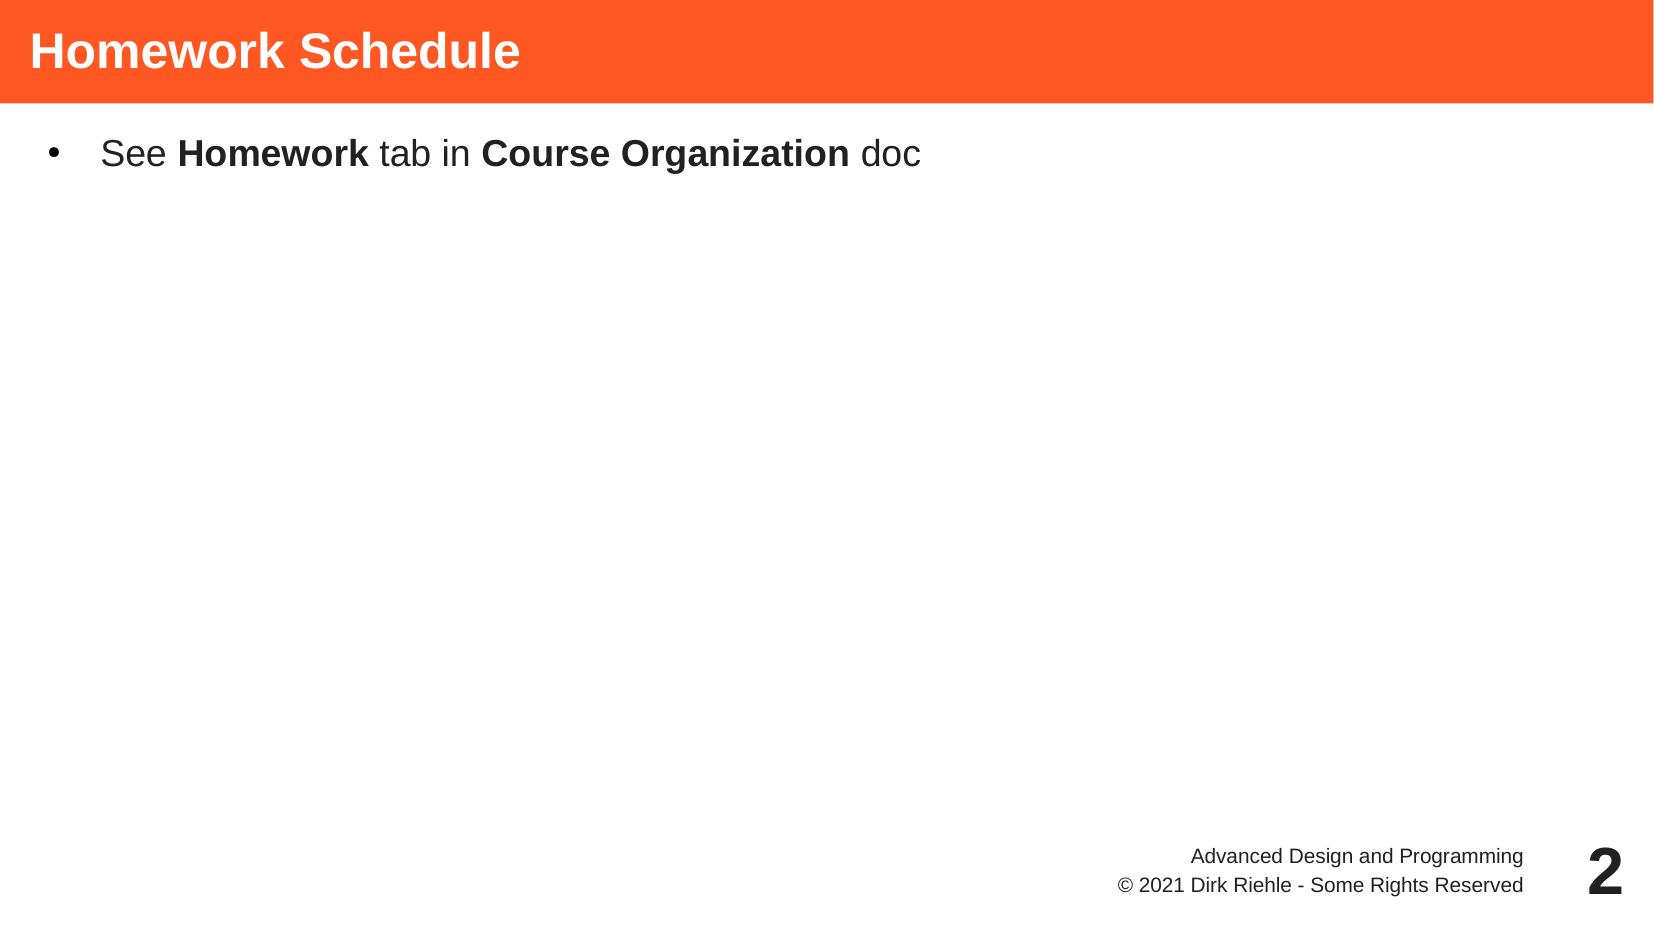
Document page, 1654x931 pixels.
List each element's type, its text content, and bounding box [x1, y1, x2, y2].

list See Homework tab in Course Organization doc [29, 132, 1625, 813]
title Homework Schedule [0, 0, 1654, 104]
